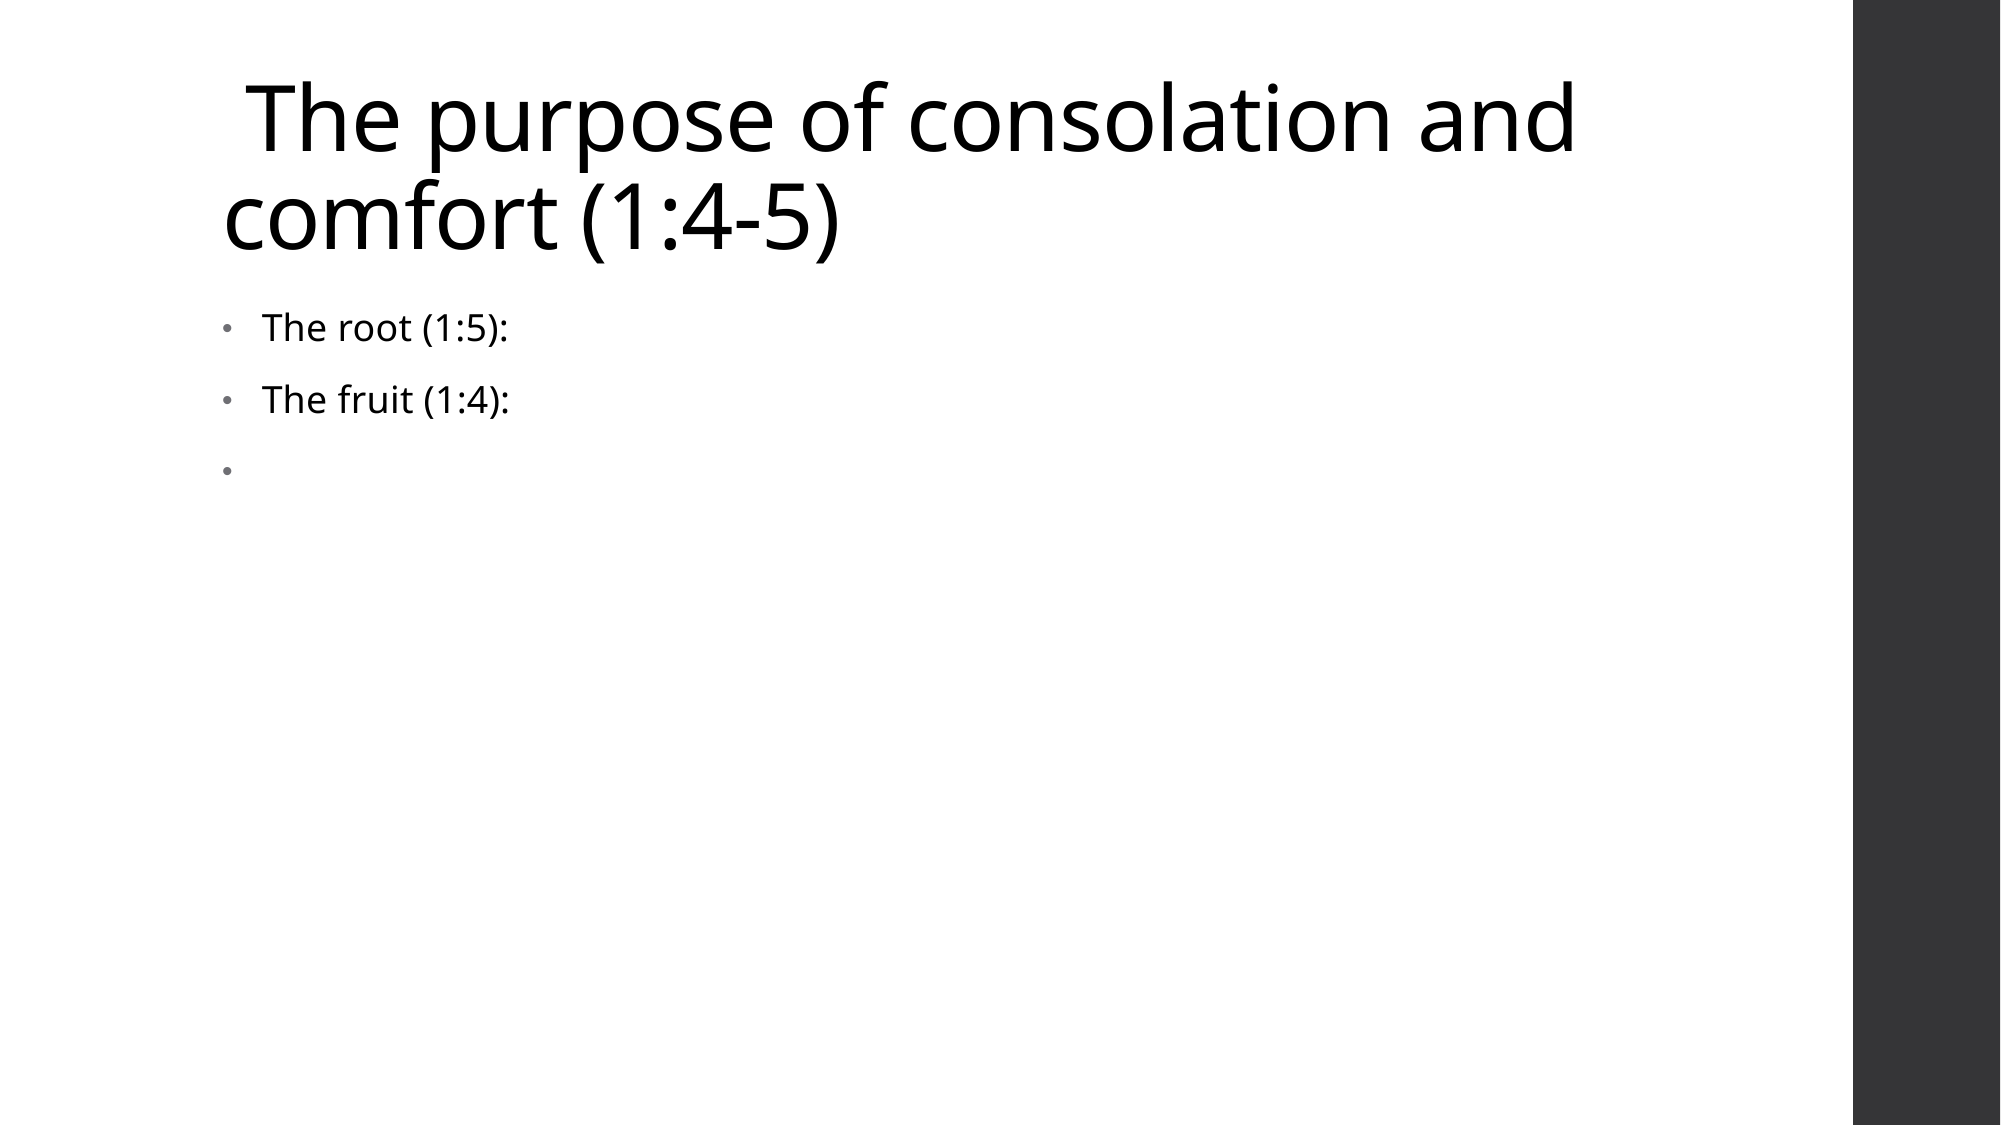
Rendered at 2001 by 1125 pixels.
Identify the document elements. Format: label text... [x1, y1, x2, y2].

list The root (1:5): The fruit (1:4): [206, 299, 1617, 1014]
title The purpose of consolation and comfort (1:4-5) [206, 60, 1797, 278]
